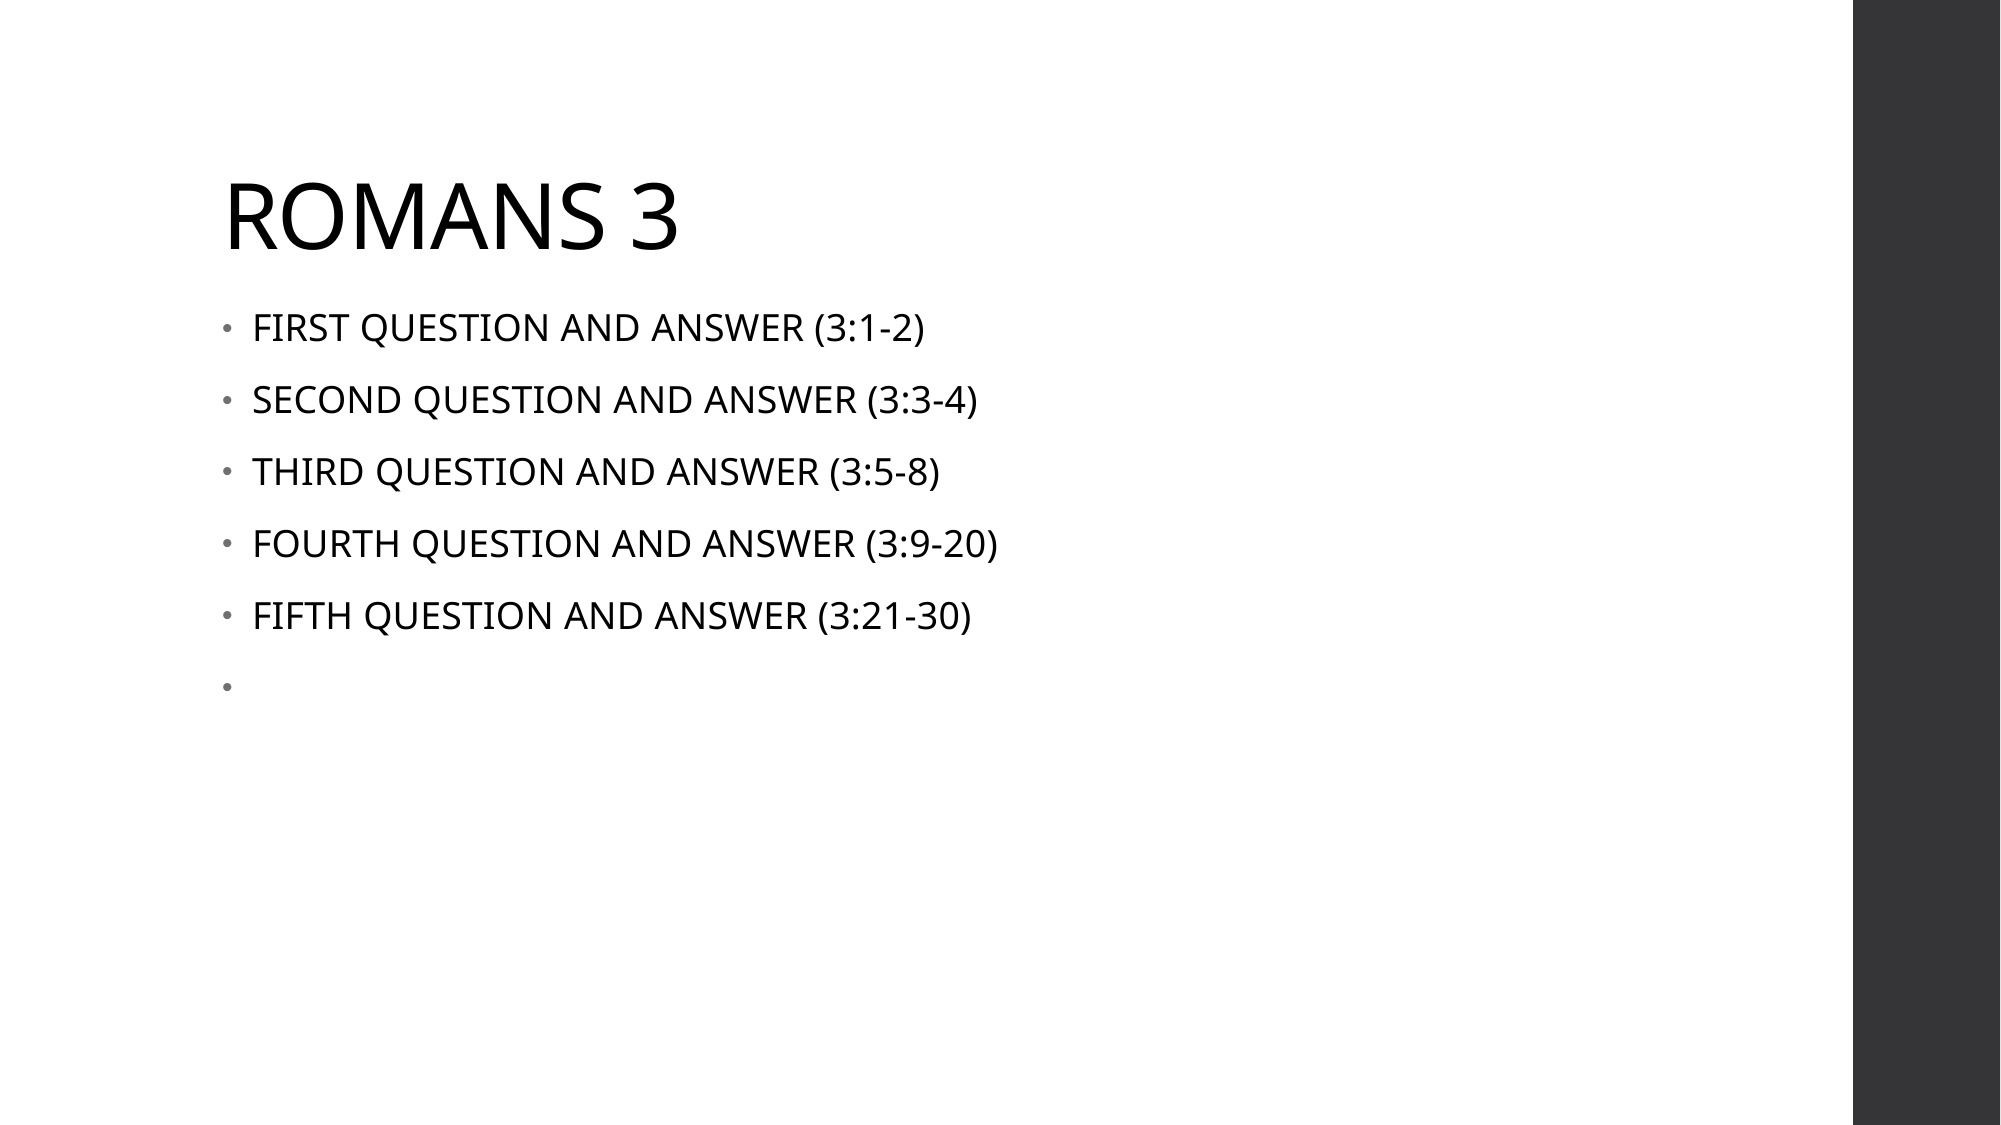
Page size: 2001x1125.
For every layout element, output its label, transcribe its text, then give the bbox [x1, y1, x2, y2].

title ROMANS 3 [206, 60, 1797, 278]
list FIRST QUESTION AND ANSWER (3:1-2) SECOND QUESTION AND ANSWER (3:3-4) THIRD QUESTION AND ANSWER (3:5-8) FOURTH QUESTION AND ANSWER (3:9-20) FIFTH QUESTION AND ANSWER (3:21-30) [206, 299, 1617, 1014]
